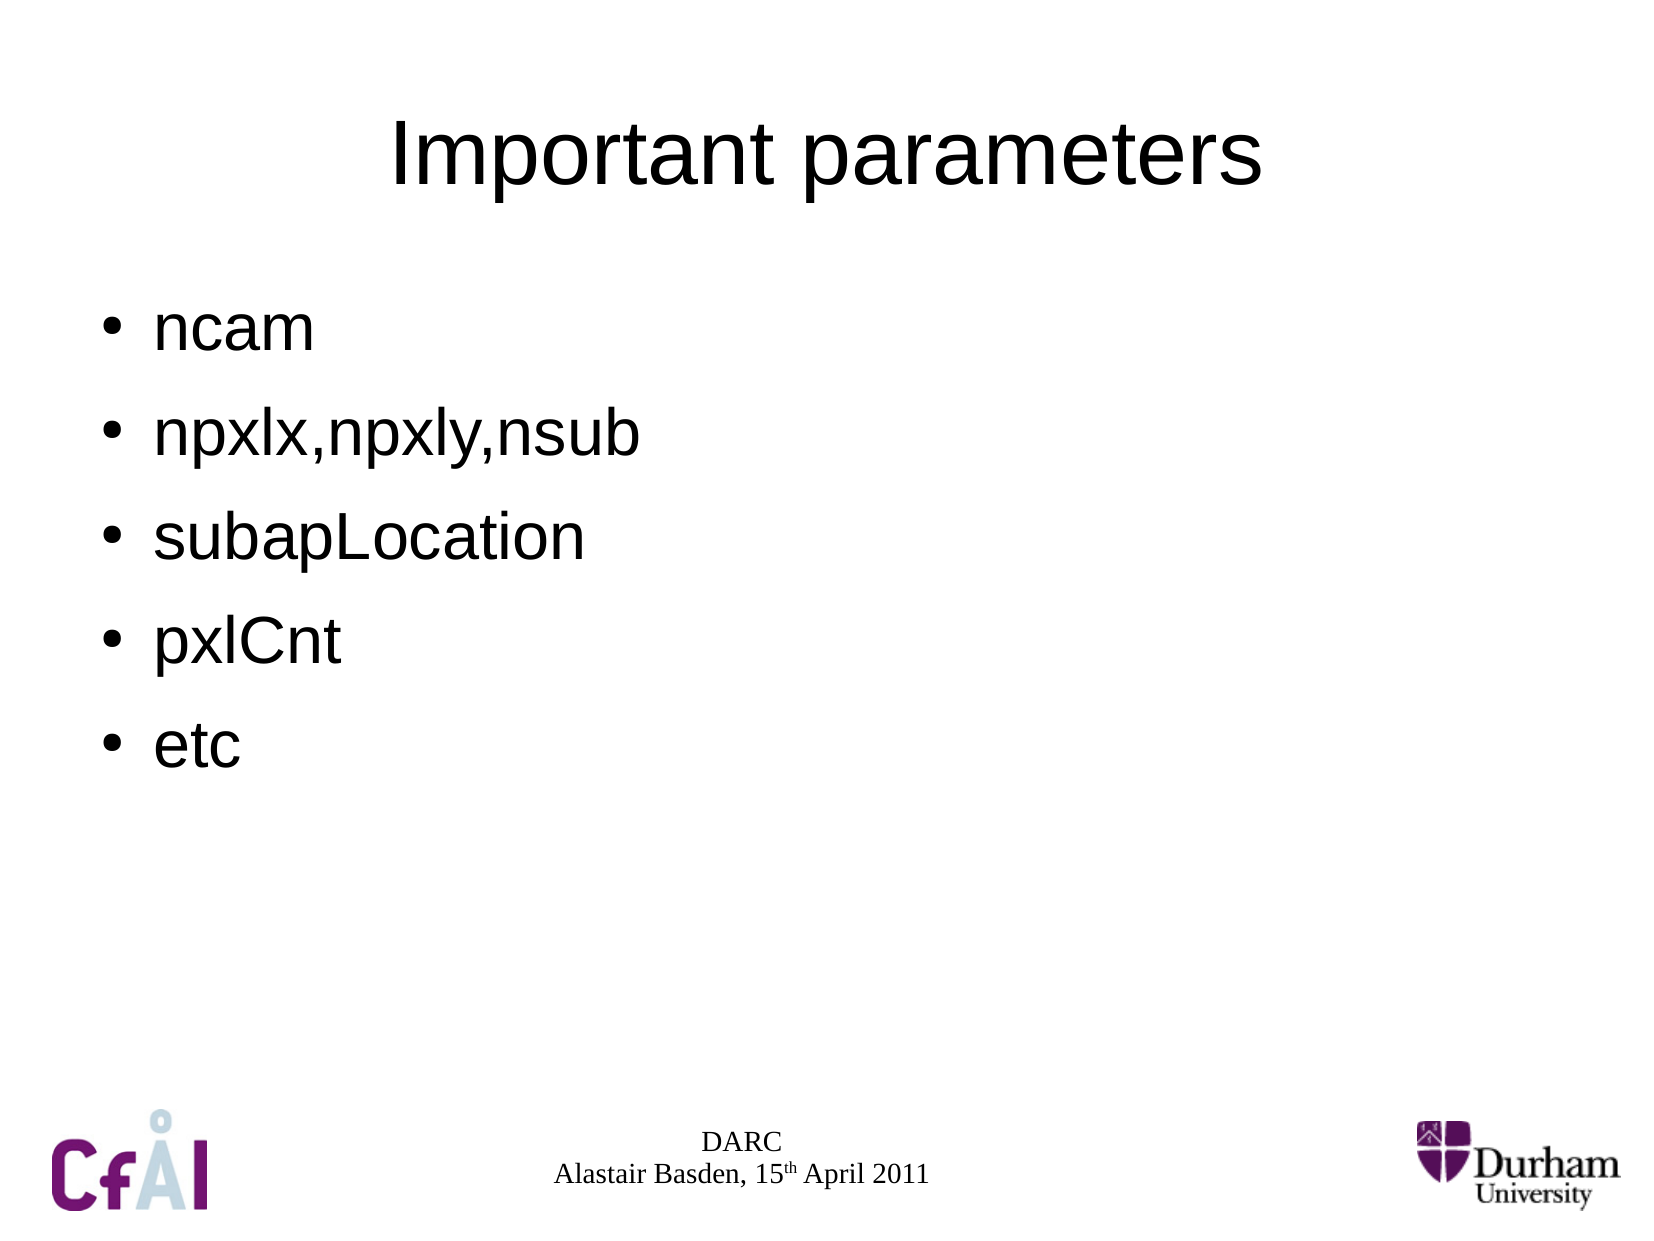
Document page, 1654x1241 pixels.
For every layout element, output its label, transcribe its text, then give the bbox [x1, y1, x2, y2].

title Important parameters [82, 56, 1571, 250]
list ncam npxlx,npxly,nsub subapLocation pxlCnt etc [82, 290, 1571, 1109]
picture [1417, 1121, 1621, 1211]
picture [52, 1109, 207, 1211]
